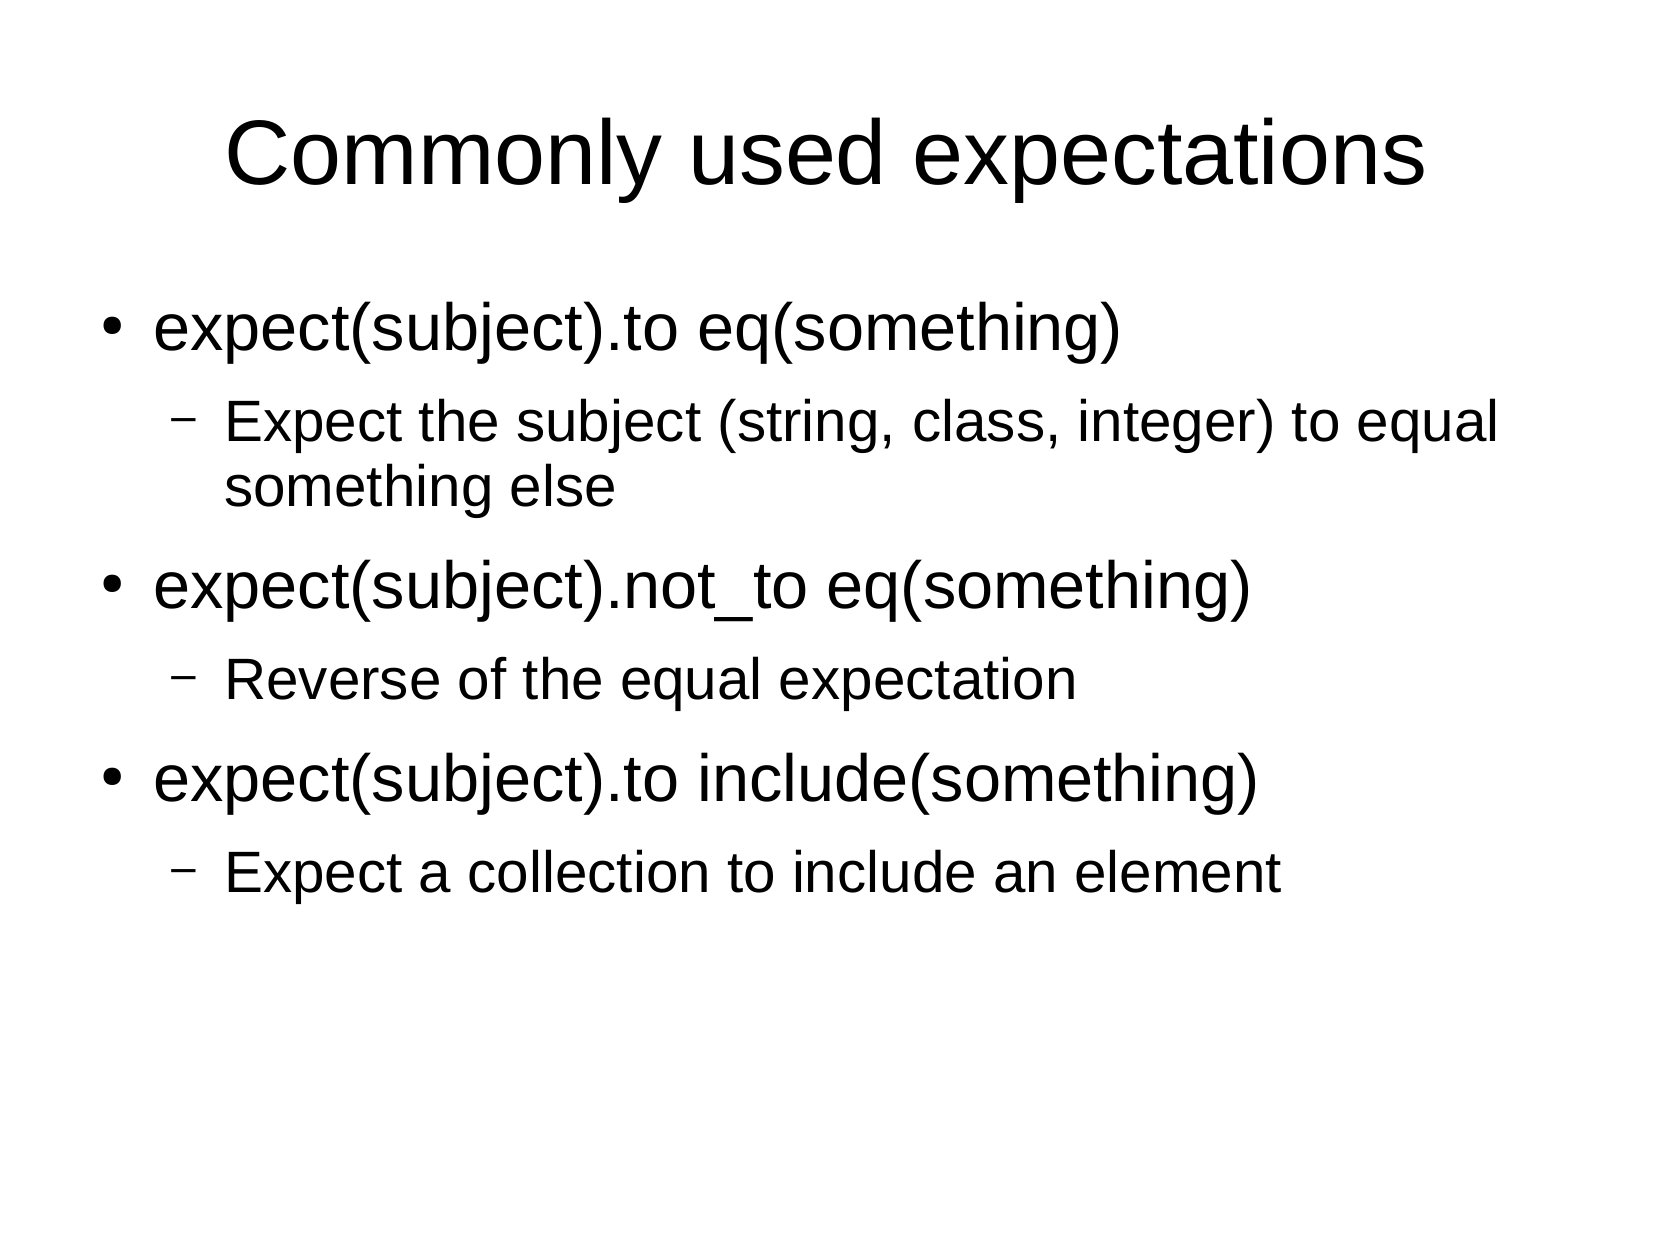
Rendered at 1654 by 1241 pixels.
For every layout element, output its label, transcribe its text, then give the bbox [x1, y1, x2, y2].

list expect(subject).to eq(something) Expect the subject (string, class, integer) to equal something else expect(subject).not_to eq(something) Reverse of the equal expectation expect(subject).to include(something) Expect a collection to include an element [82, 290, 1571, 1010]
title Commonly used expectations [82, 49, 1571, 257]
